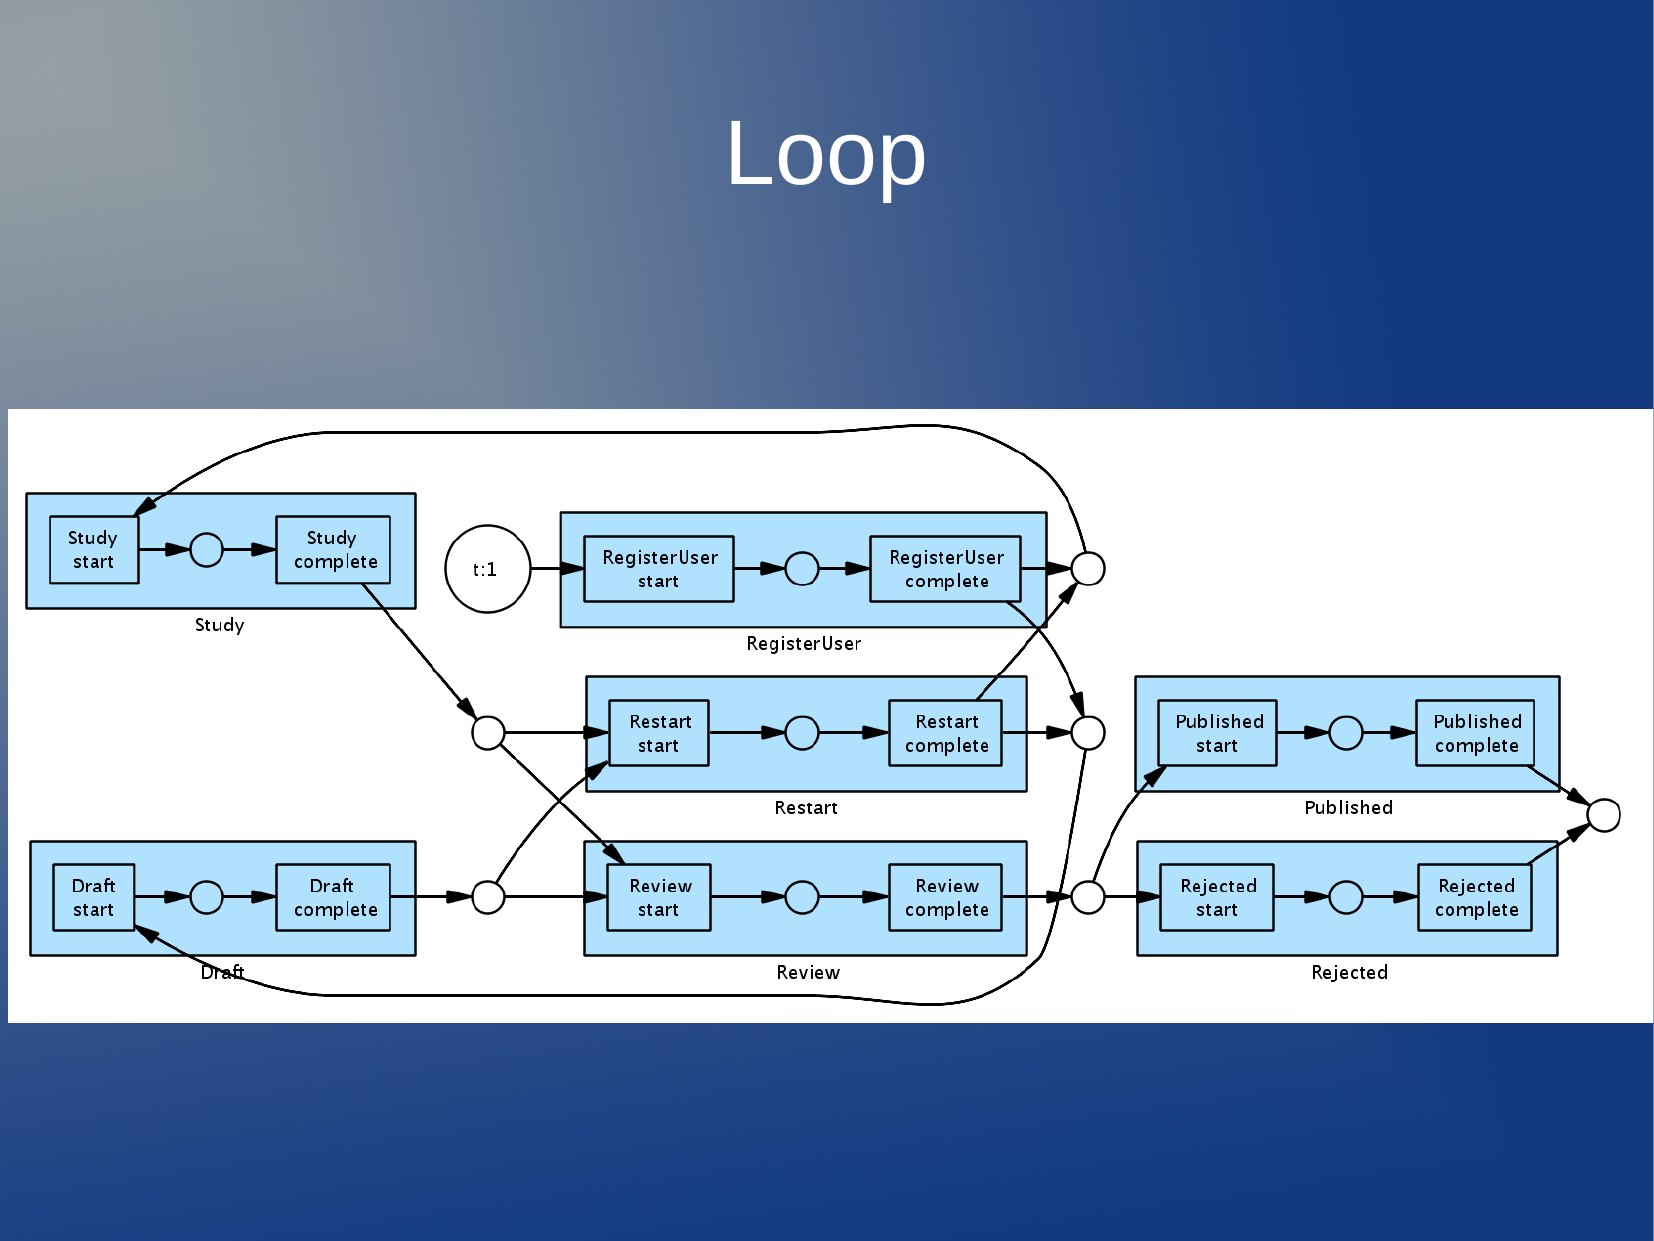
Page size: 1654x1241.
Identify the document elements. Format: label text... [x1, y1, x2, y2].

picture [0, 0, 1654, 1241]
title Loop [82, 49, 1571, 257]
